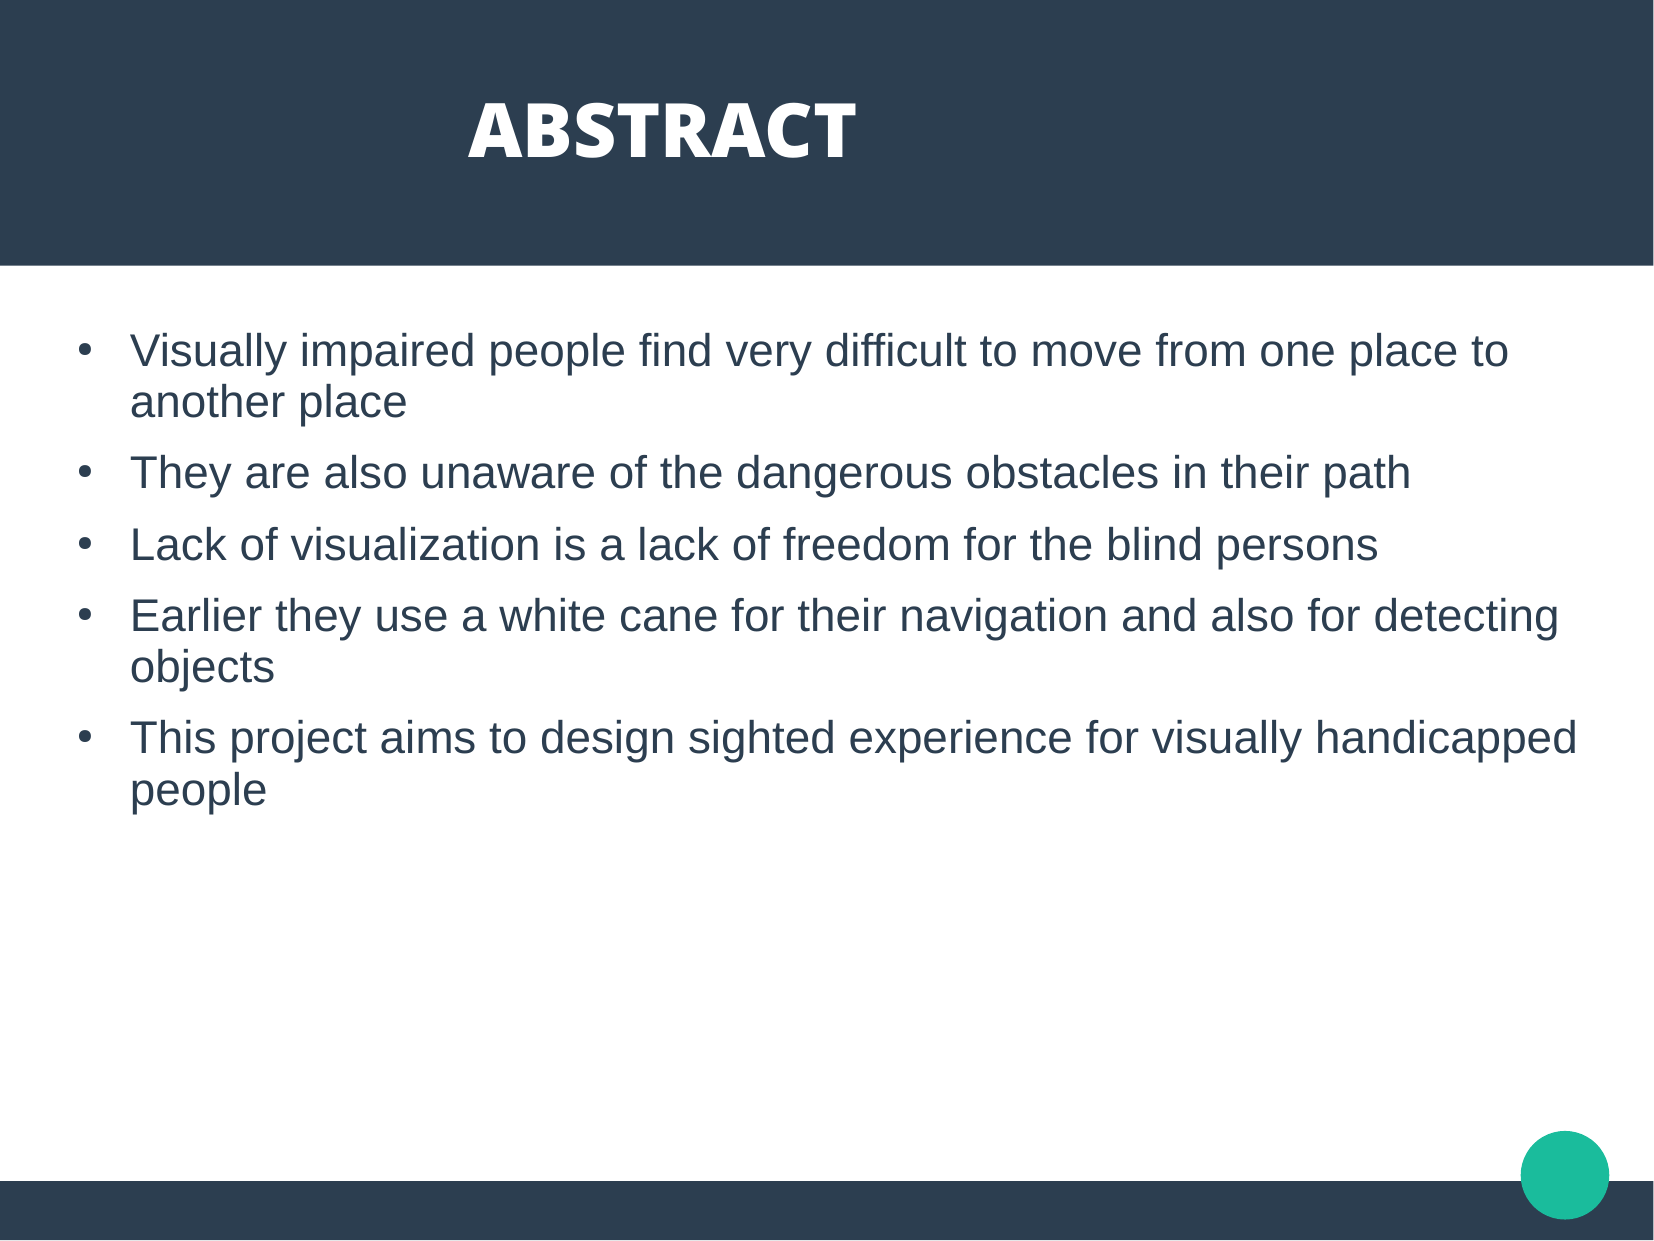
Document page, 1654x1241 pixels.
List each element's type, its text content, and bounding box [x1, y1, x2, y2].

list Visually impaired people find very difficult to move from one place to another place They are also unaware of the dangerous obstacles in their path Lack of visualization is a lack of freedom for the blind persons Earlier they use a white cane for their navigation and also for detecting objects This project aims to design sighted experience for visually handicapped people [59, 324, 1595, 1152]
title ABSTRACT [59, 49, 1595, 207]
